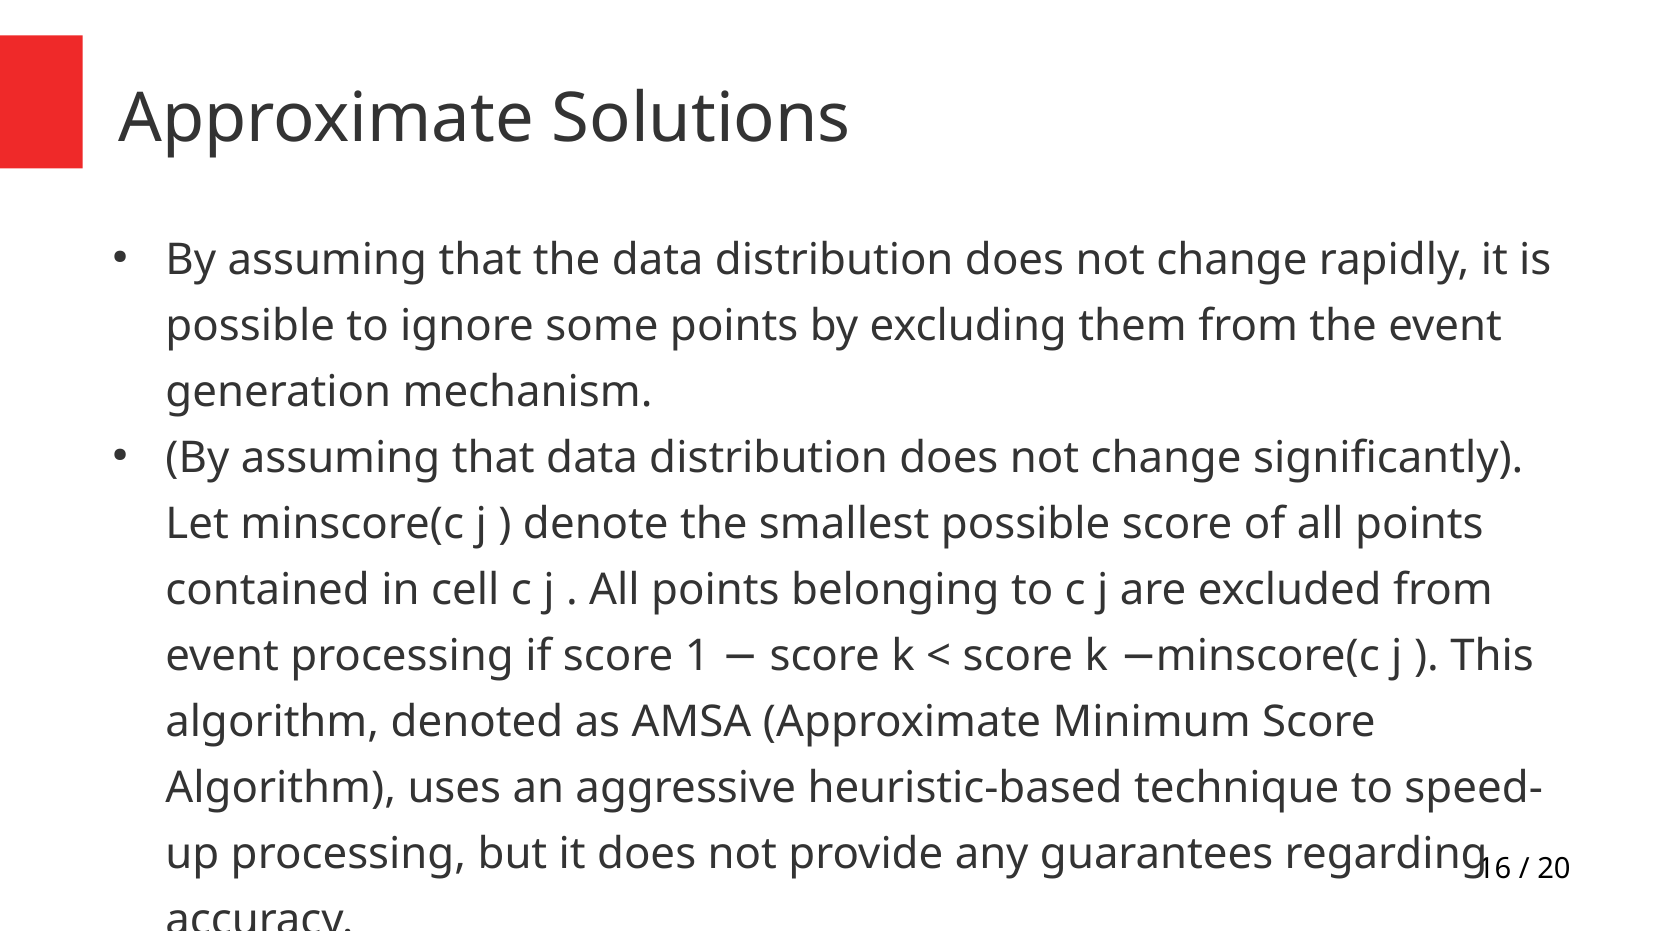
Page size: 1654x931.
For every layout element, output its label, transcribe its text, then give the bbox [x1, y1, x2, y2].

title Approximate Solutions [118, 37, 1571, 193]
list By assuming that the data distribution does not change rapidly, it is possible to ignore some points by excluding them from the event generation mechanism. (By assuming that data distribution does not change significantly). Let minscore(c j ) denote the smallest possible score of all points contained in cell c j . All points belonging to c j are excluded from event processing if score 1 − score k < score k −minscore(c j ). This algorithm, denoted as AMSA (Approximate Minimum Score Algorithm), uses an aggressive heuristic-based technique to speed-up processing, but it does not provide any guarantees regarding accuracy. [94, 221, 1571, 827]
